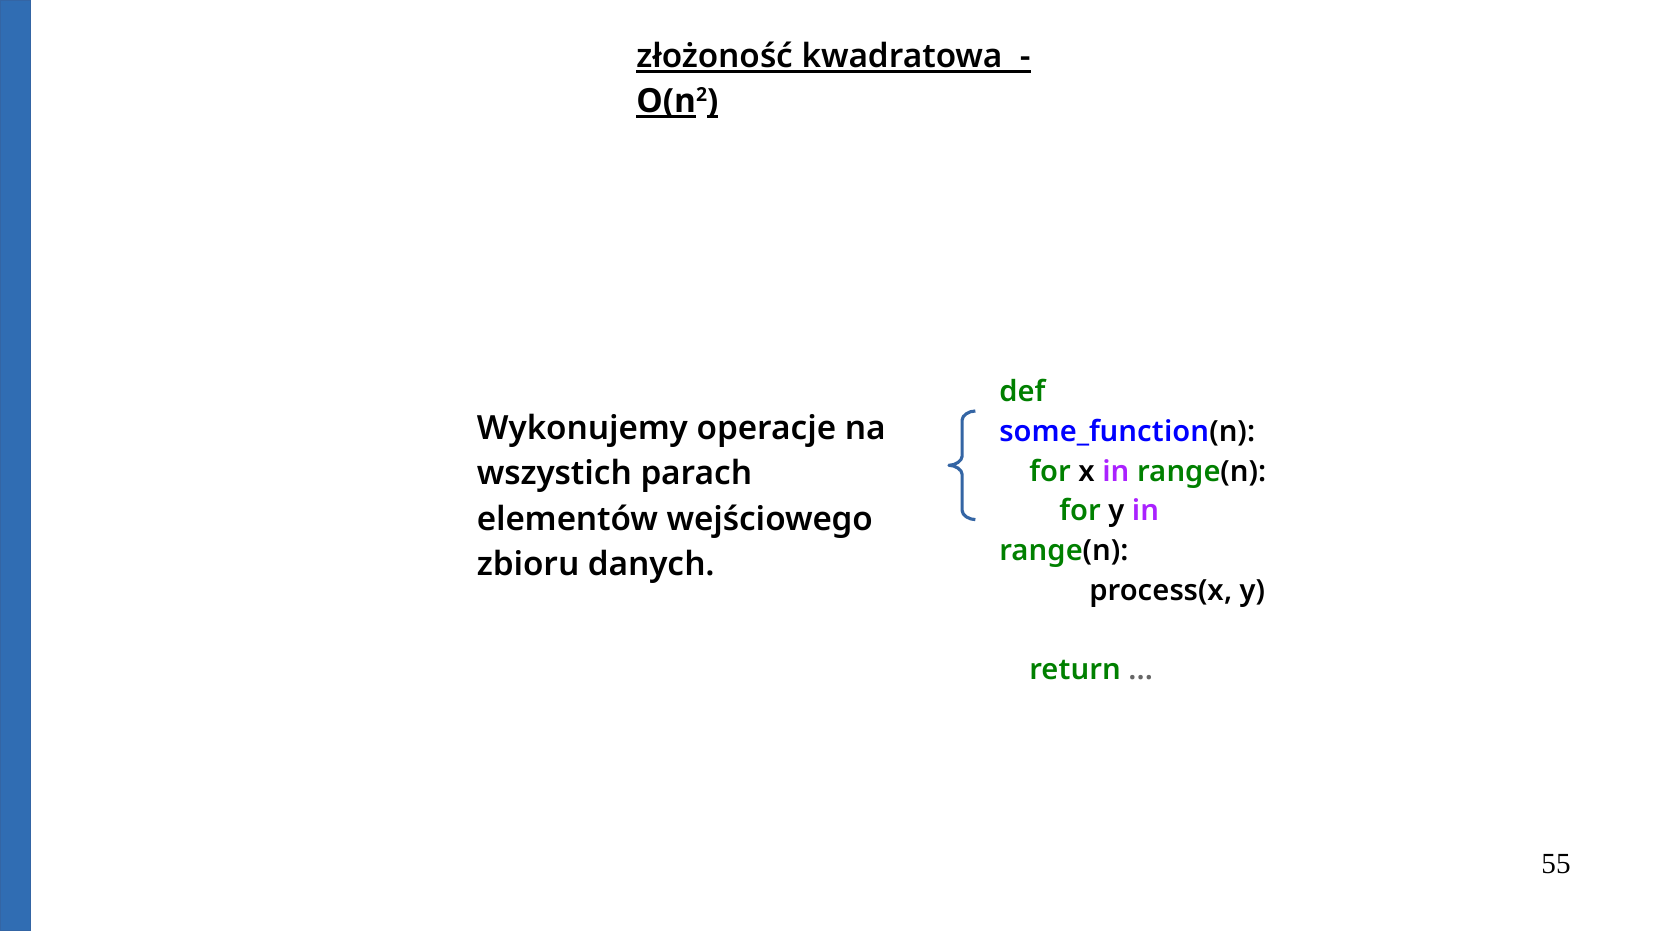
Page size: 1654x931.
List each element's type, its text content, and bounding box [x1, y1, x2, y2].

text_box Wykonujemy operacje na wszystich parach elementów wejściowego zbioru danych. [462, 396, 911, 537]
text_box złożoność kwadratowa - O(n2) [621, 24, 1127, 82]
text_box [0, 0, 31, 931]
text_box def some_function(n): for x in range(n): for y in range(n): process(x, y) return ... [984, 363, 1309, 617]
